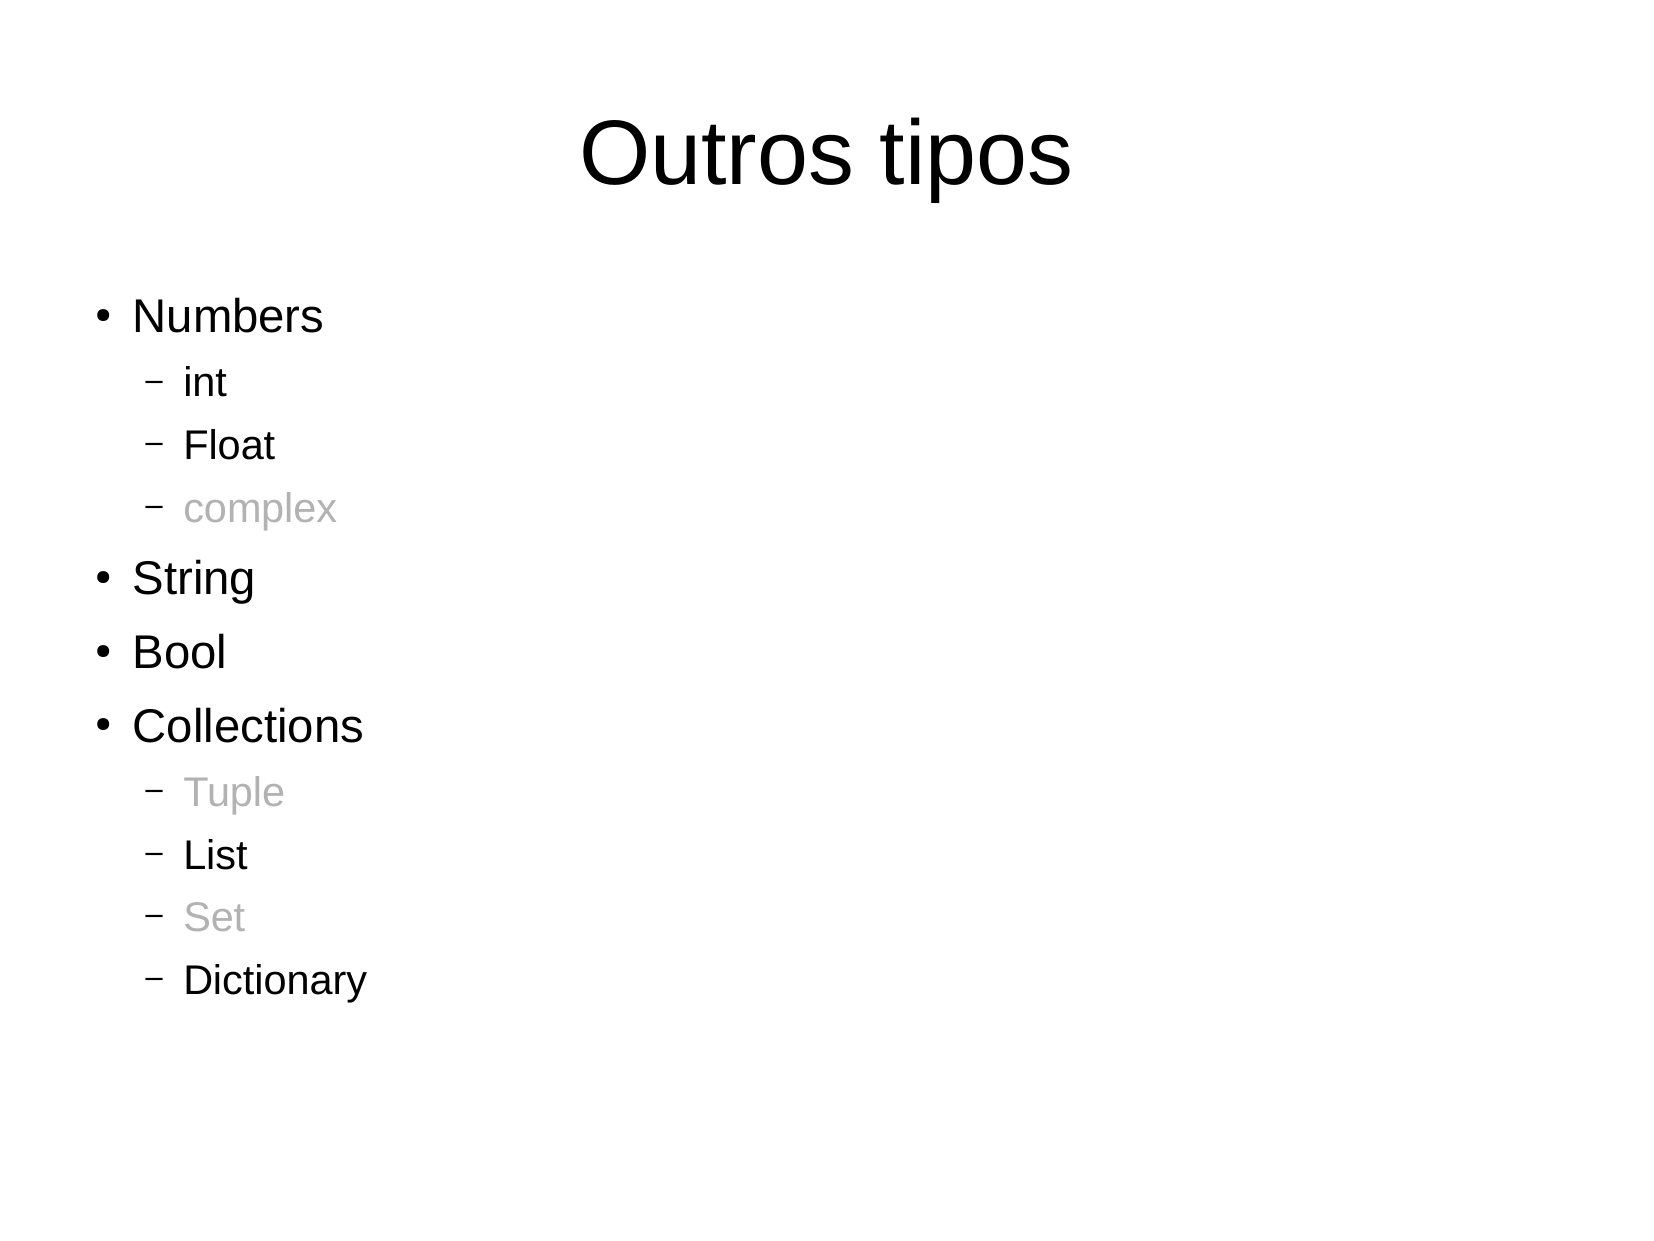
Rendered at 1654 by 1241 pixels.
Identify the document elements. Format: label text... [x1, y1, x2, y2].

list Numbers int Float complex String Bool Collections Tuple List Set Dictionary [82, 290, 1571, 1010]
title Outros tipos [82, 49, 1571, 257]
